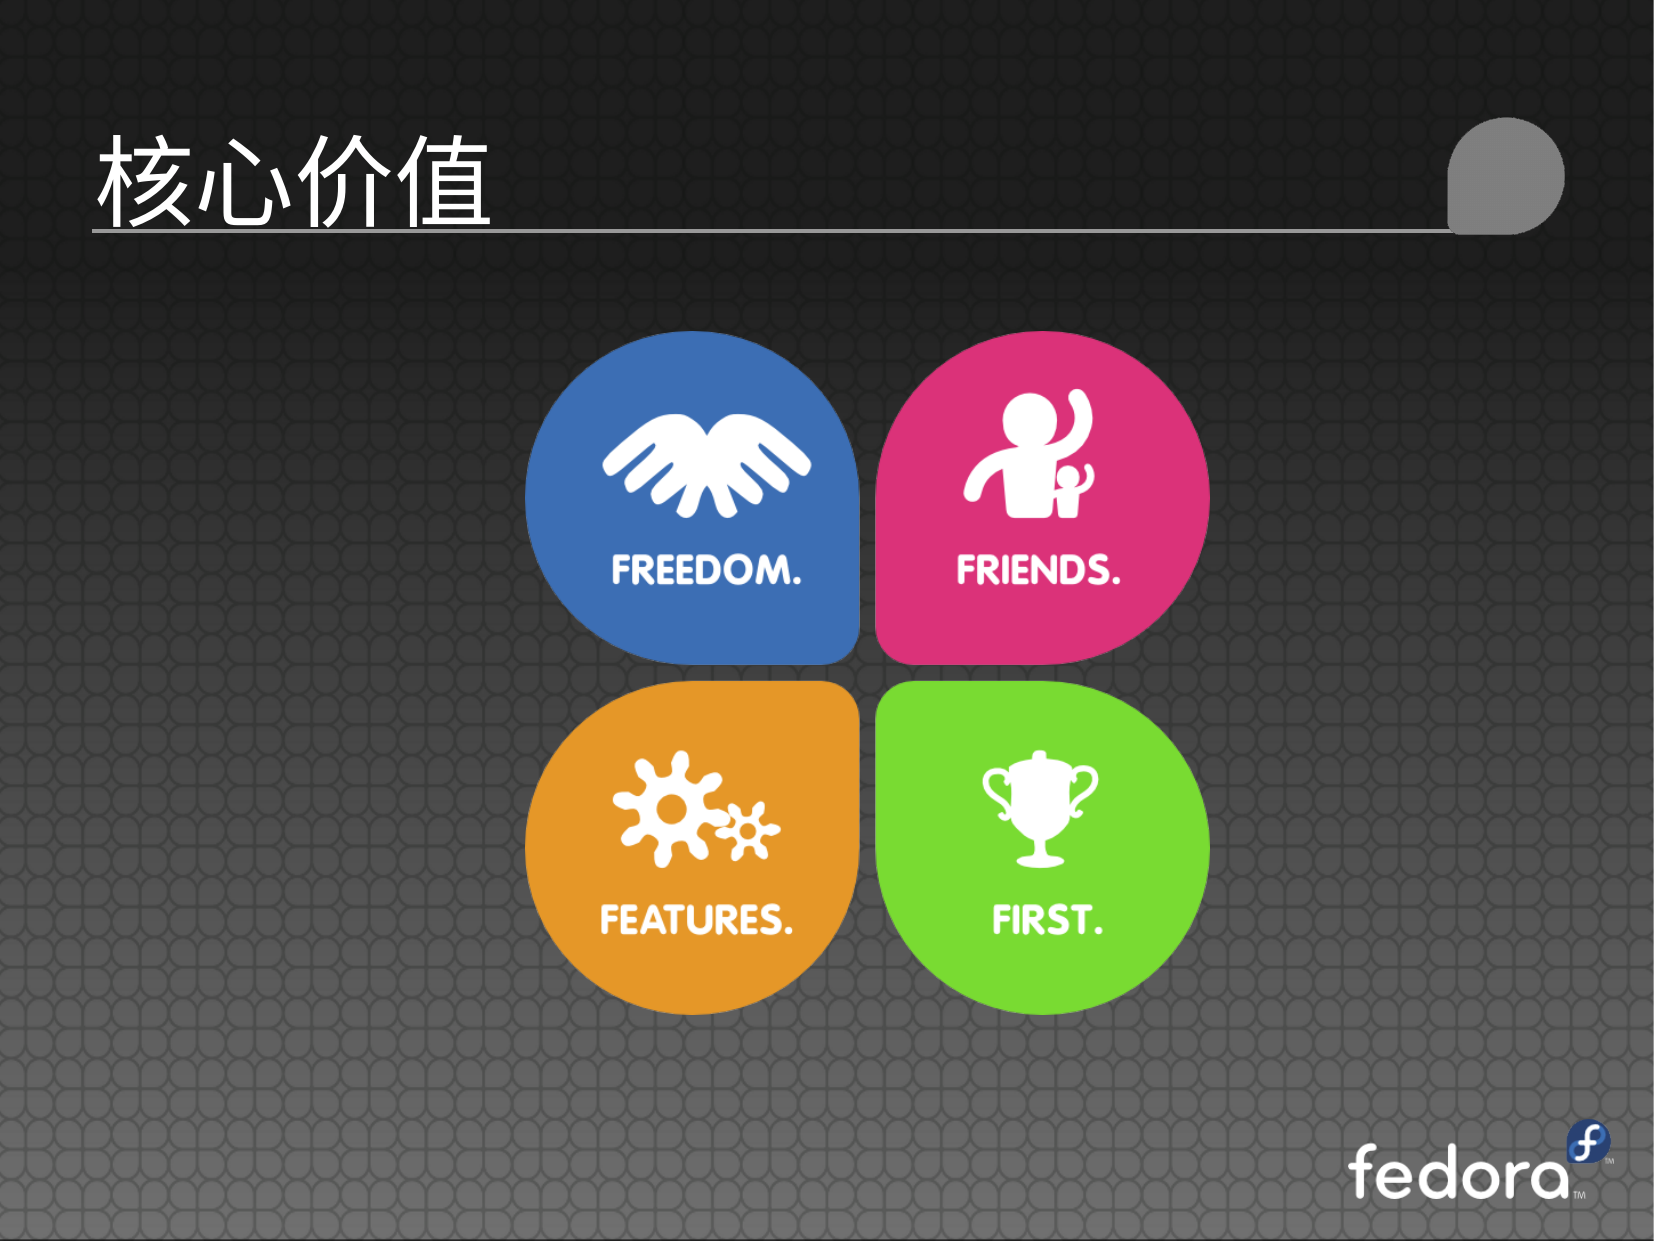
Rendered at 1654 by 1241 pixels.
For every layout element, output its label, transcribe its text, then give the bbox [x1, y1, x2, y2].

title 核心价值 [94, 100, 1427, 251]
picture [0, 0, 1654, 1241]
